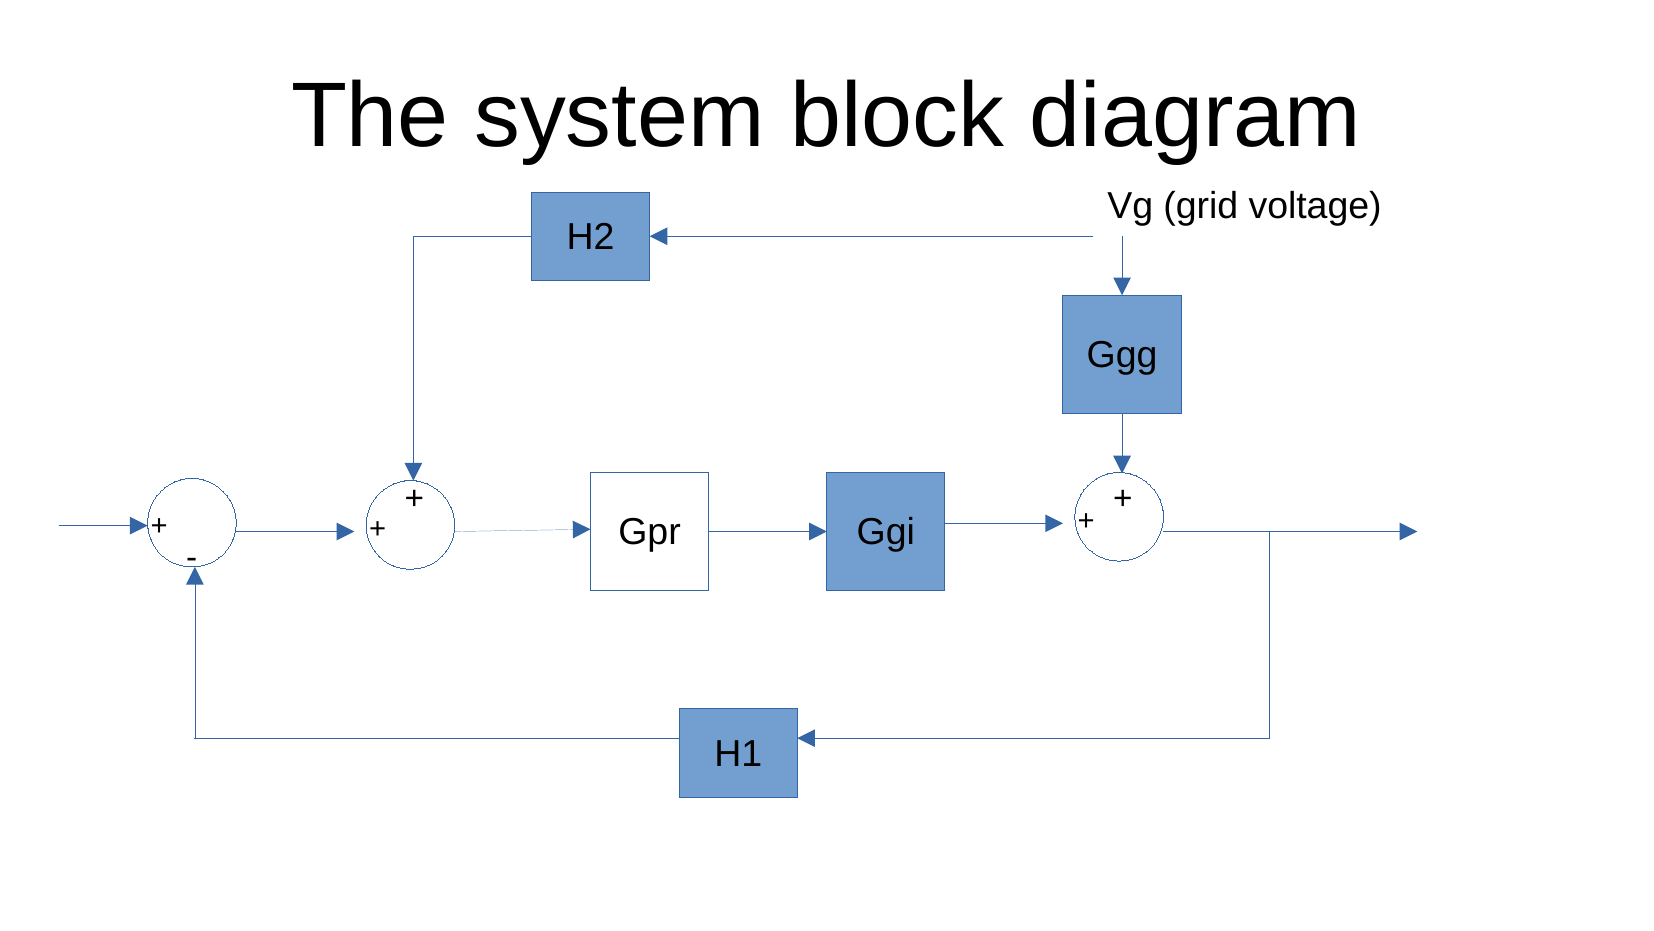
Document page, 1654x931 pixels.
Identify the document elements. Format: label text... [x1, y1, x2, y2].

title The system block diagram [82, 37, 1571, 193]
text_box + [135, 501, 195, 559]
text_box + [354, 504, 389, 562]
text_box H2 [531, 192, 650, 281]
text_box Ggg [1062, 295, 1092, 414]
text_box + [1098, 474, 1158, 583]
text_box Gpr [590, 472, 709, 591]
text_box H1 [679, 708, 798, 798]
text_box + [1062, 496, 1098, 553]
text_box Ggi [826, 472, 945, 591]
text_box Vg (grid voltage) [1092, 177, 1506, 474]
text_box + [389, 472, 449, 591]
text_box - [171, 531, 231, 589]
